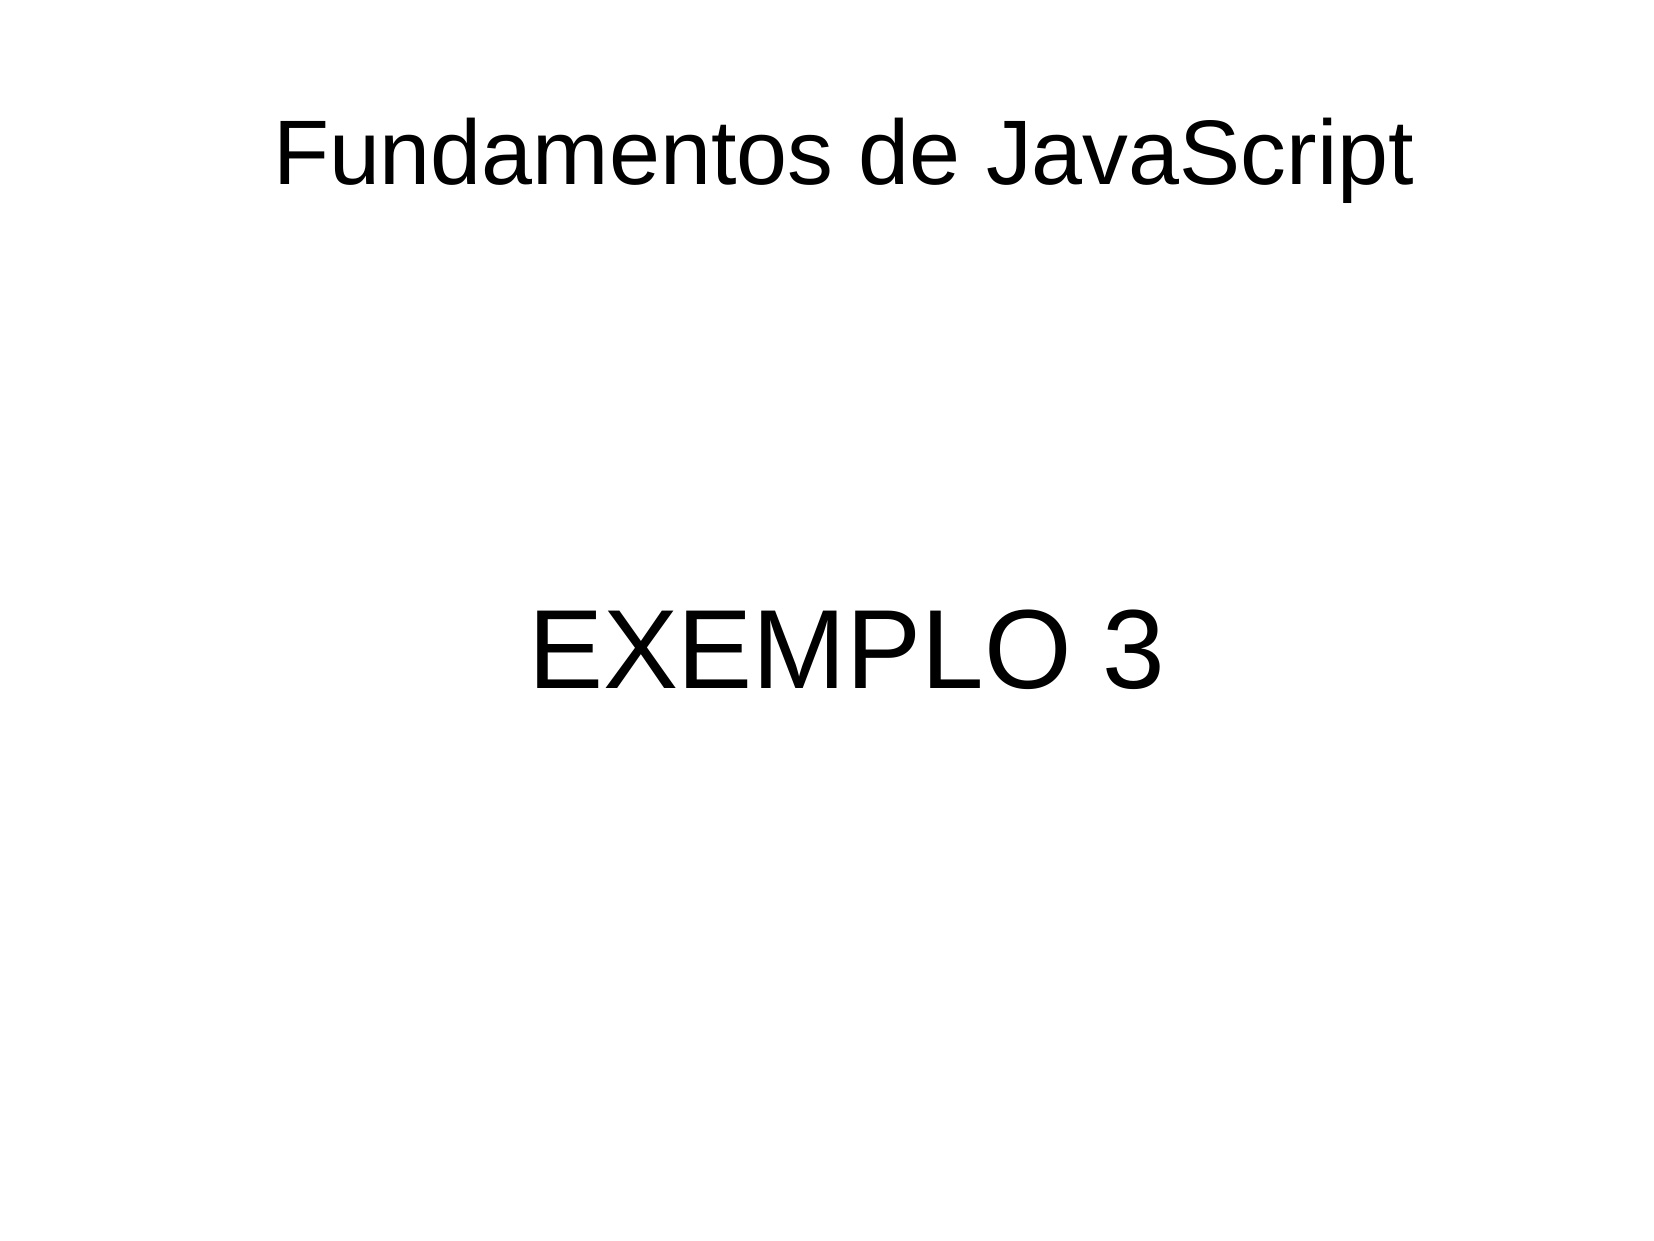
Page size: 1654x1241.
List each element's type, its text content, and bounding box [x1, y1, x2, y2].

subtitle EXEMPLO 3 [82, 290, 1571, 1010]
title Fundamentos de JavaScript [82, 49, 1571, 257]
